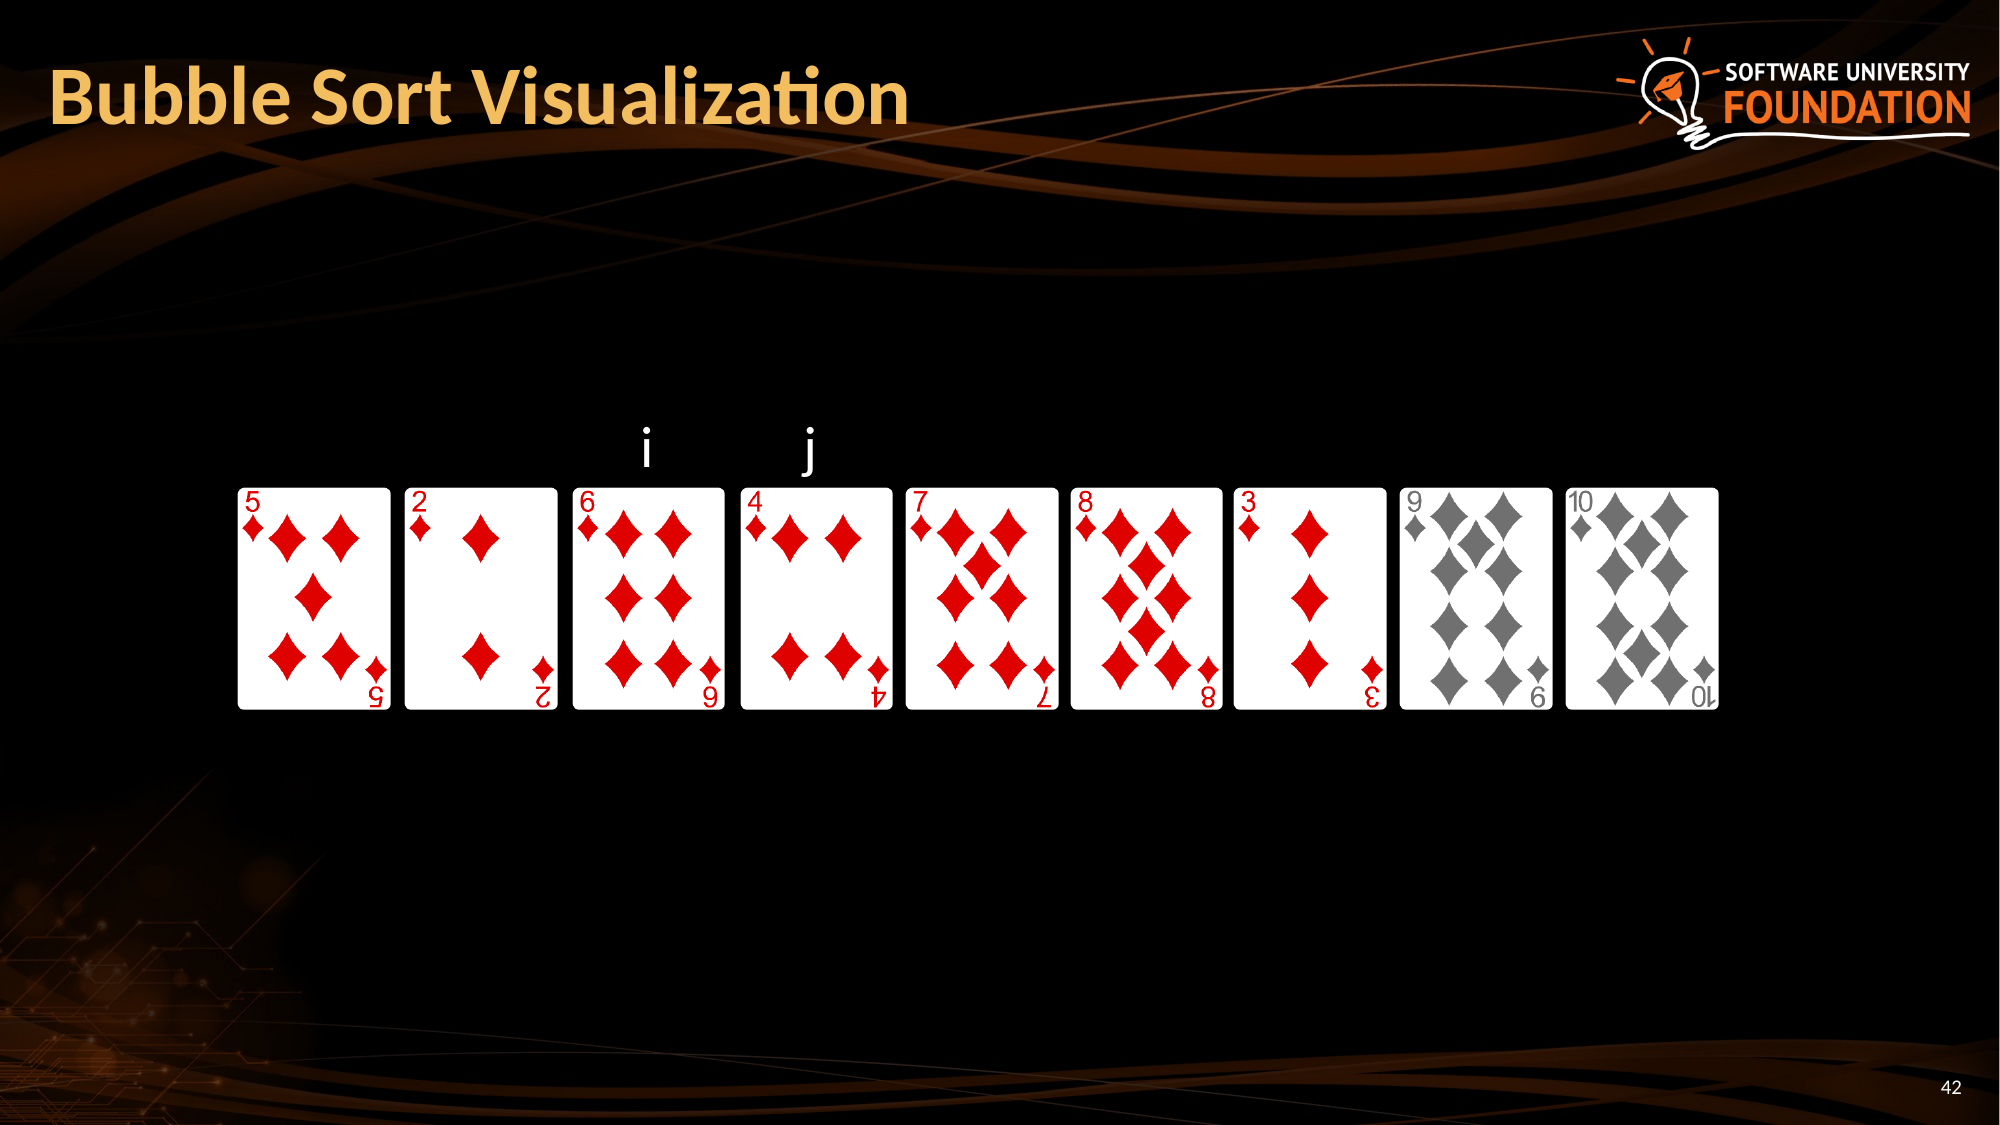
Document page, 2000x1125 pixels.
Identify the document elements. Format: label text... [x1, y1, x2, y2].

text_box j [789, 401, 833, 487]
picture [0, 0, 2000, 1125]
title Bubble Sort Visualization [30, 6, 1602, 189]
text_box i [625, 401, 669, 487]
slide_number <number> [1897, 1070, 1968, 1103]
